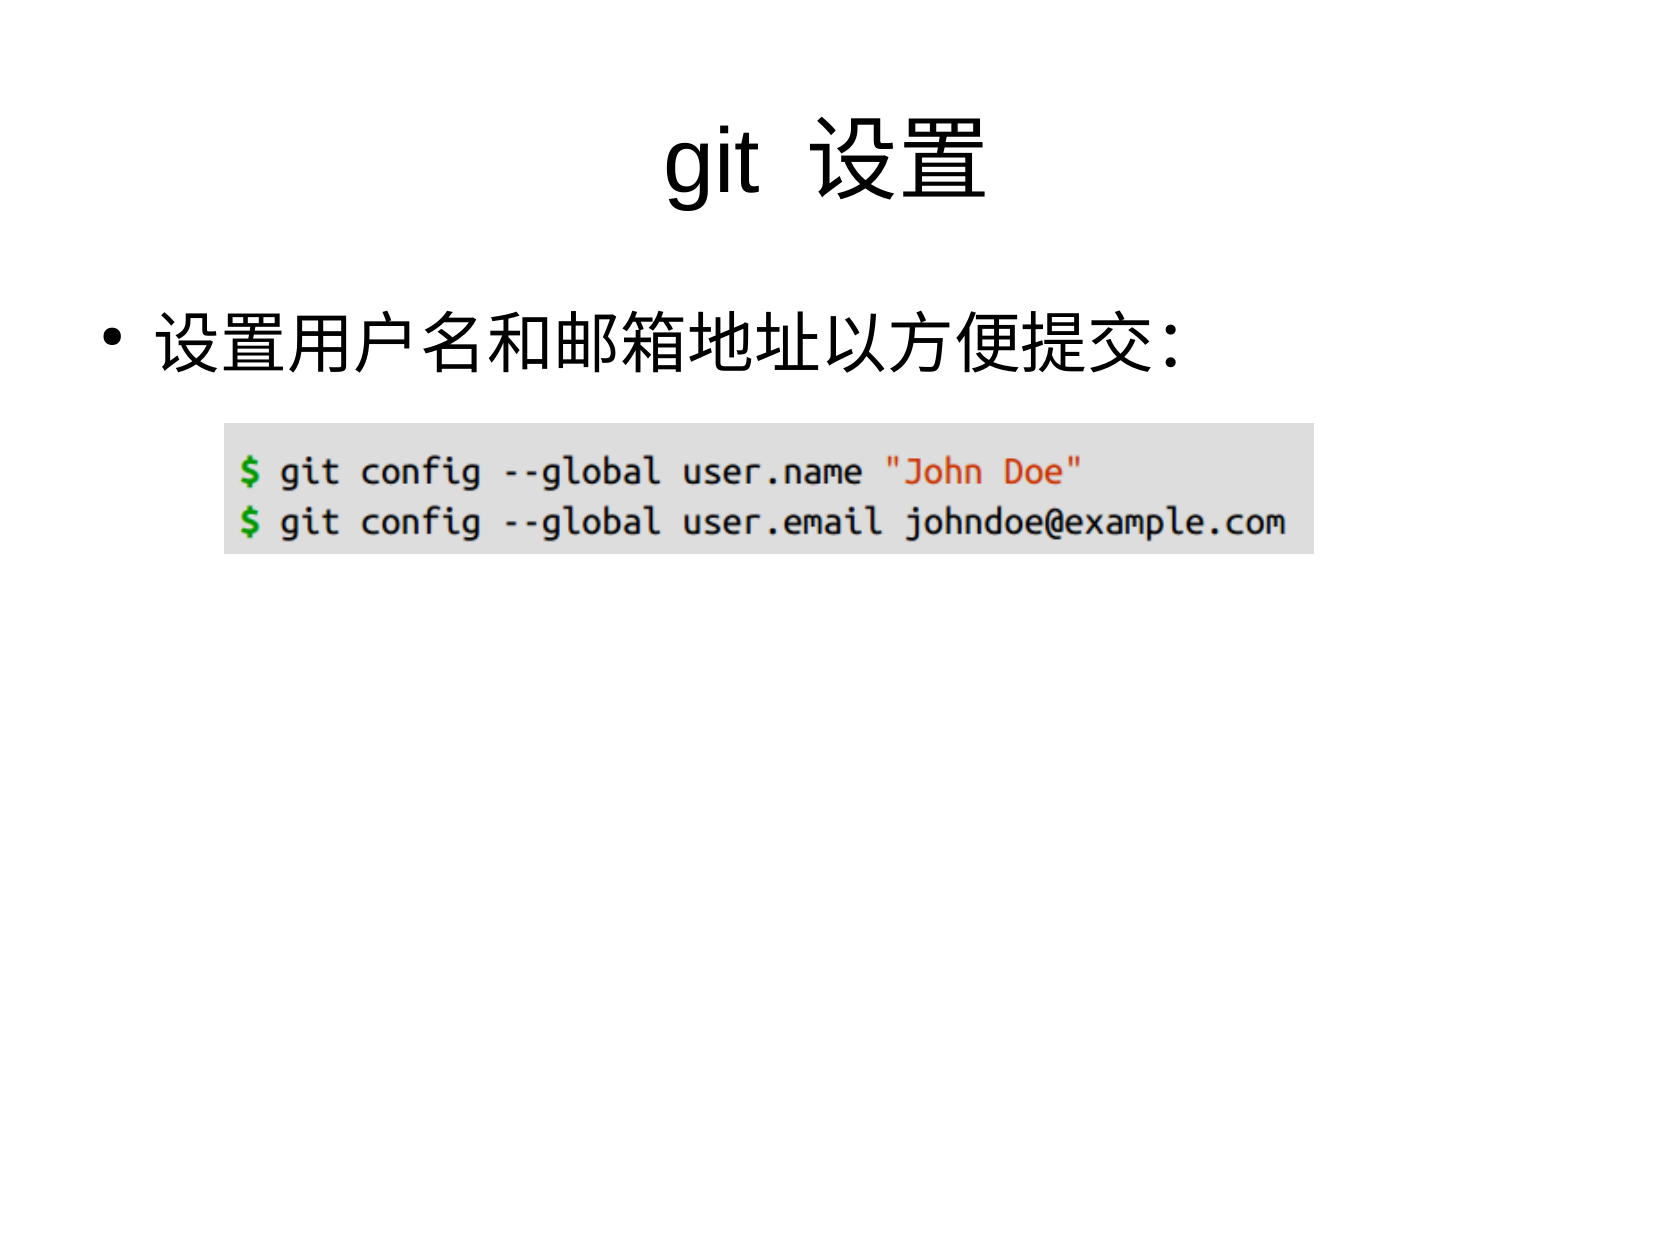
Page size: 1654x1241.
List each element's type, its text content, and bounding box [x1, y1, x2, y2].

list 设置用户名和邮箱地址以方便提交： [82, 290, 1571, 1010]
title git 设置 [82, 49, 1571, 257]
picture [224, 423, 1314, 554]
